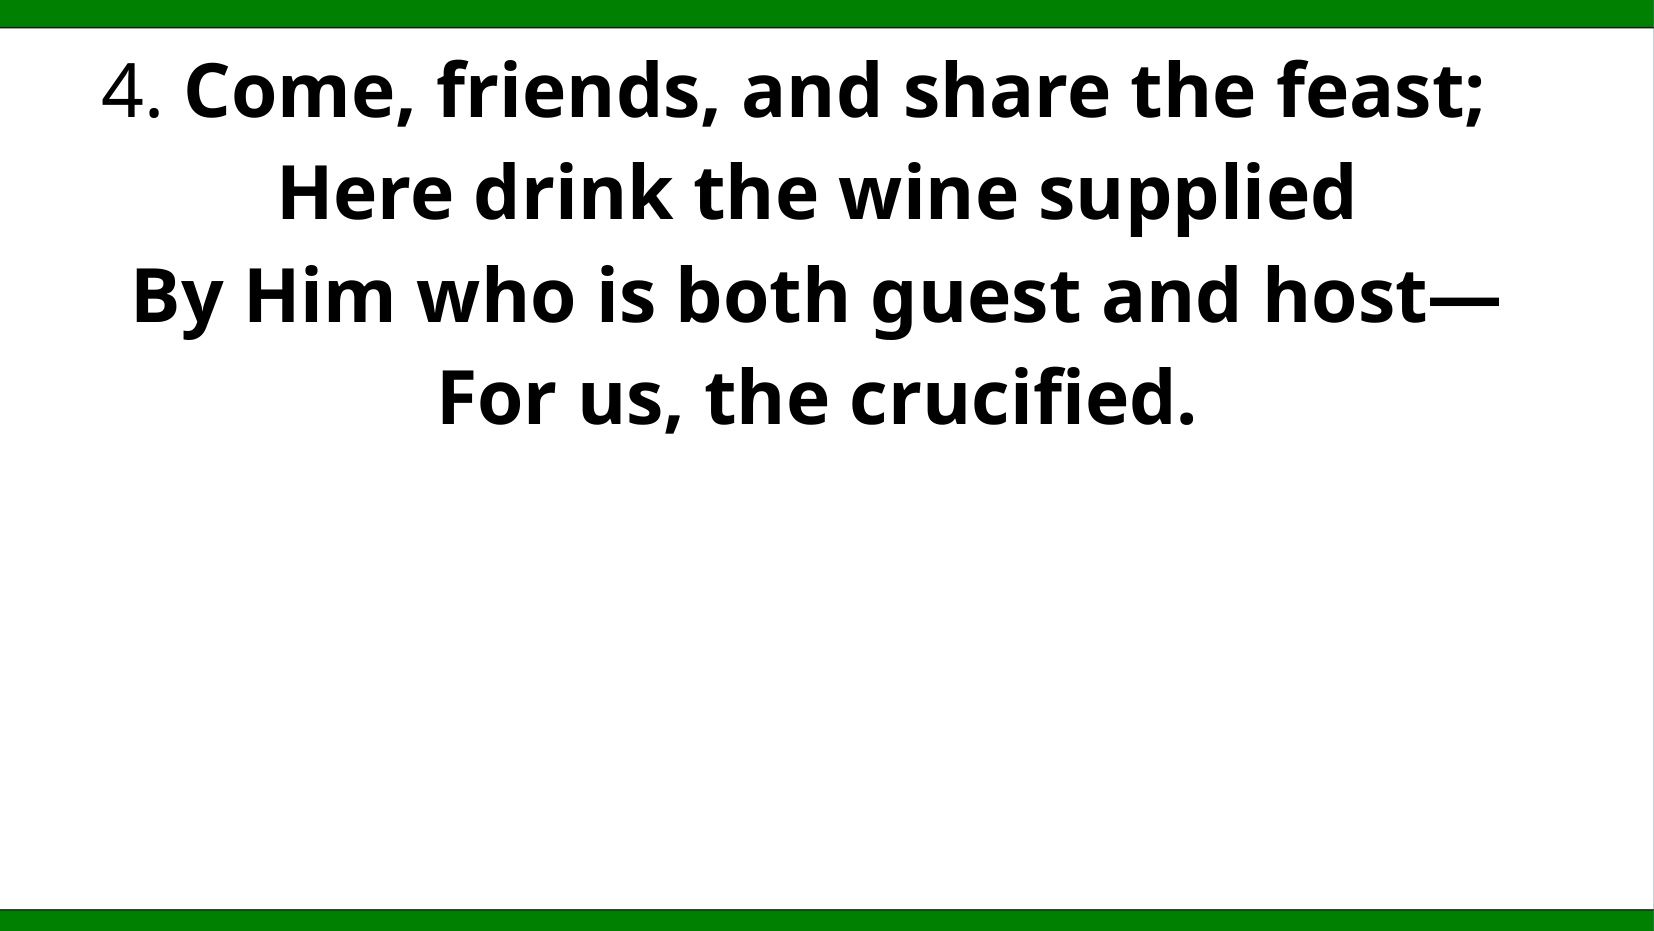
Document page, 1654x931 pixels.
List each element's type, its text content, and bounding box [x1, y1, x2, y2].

text_box 4. Come, friends, and share the feast; Here drink the wine supplied By Him who is both guest and host— For us, the crucified. [75, 30, 1561, 445]
picture [0, 0, 1654, 931]
